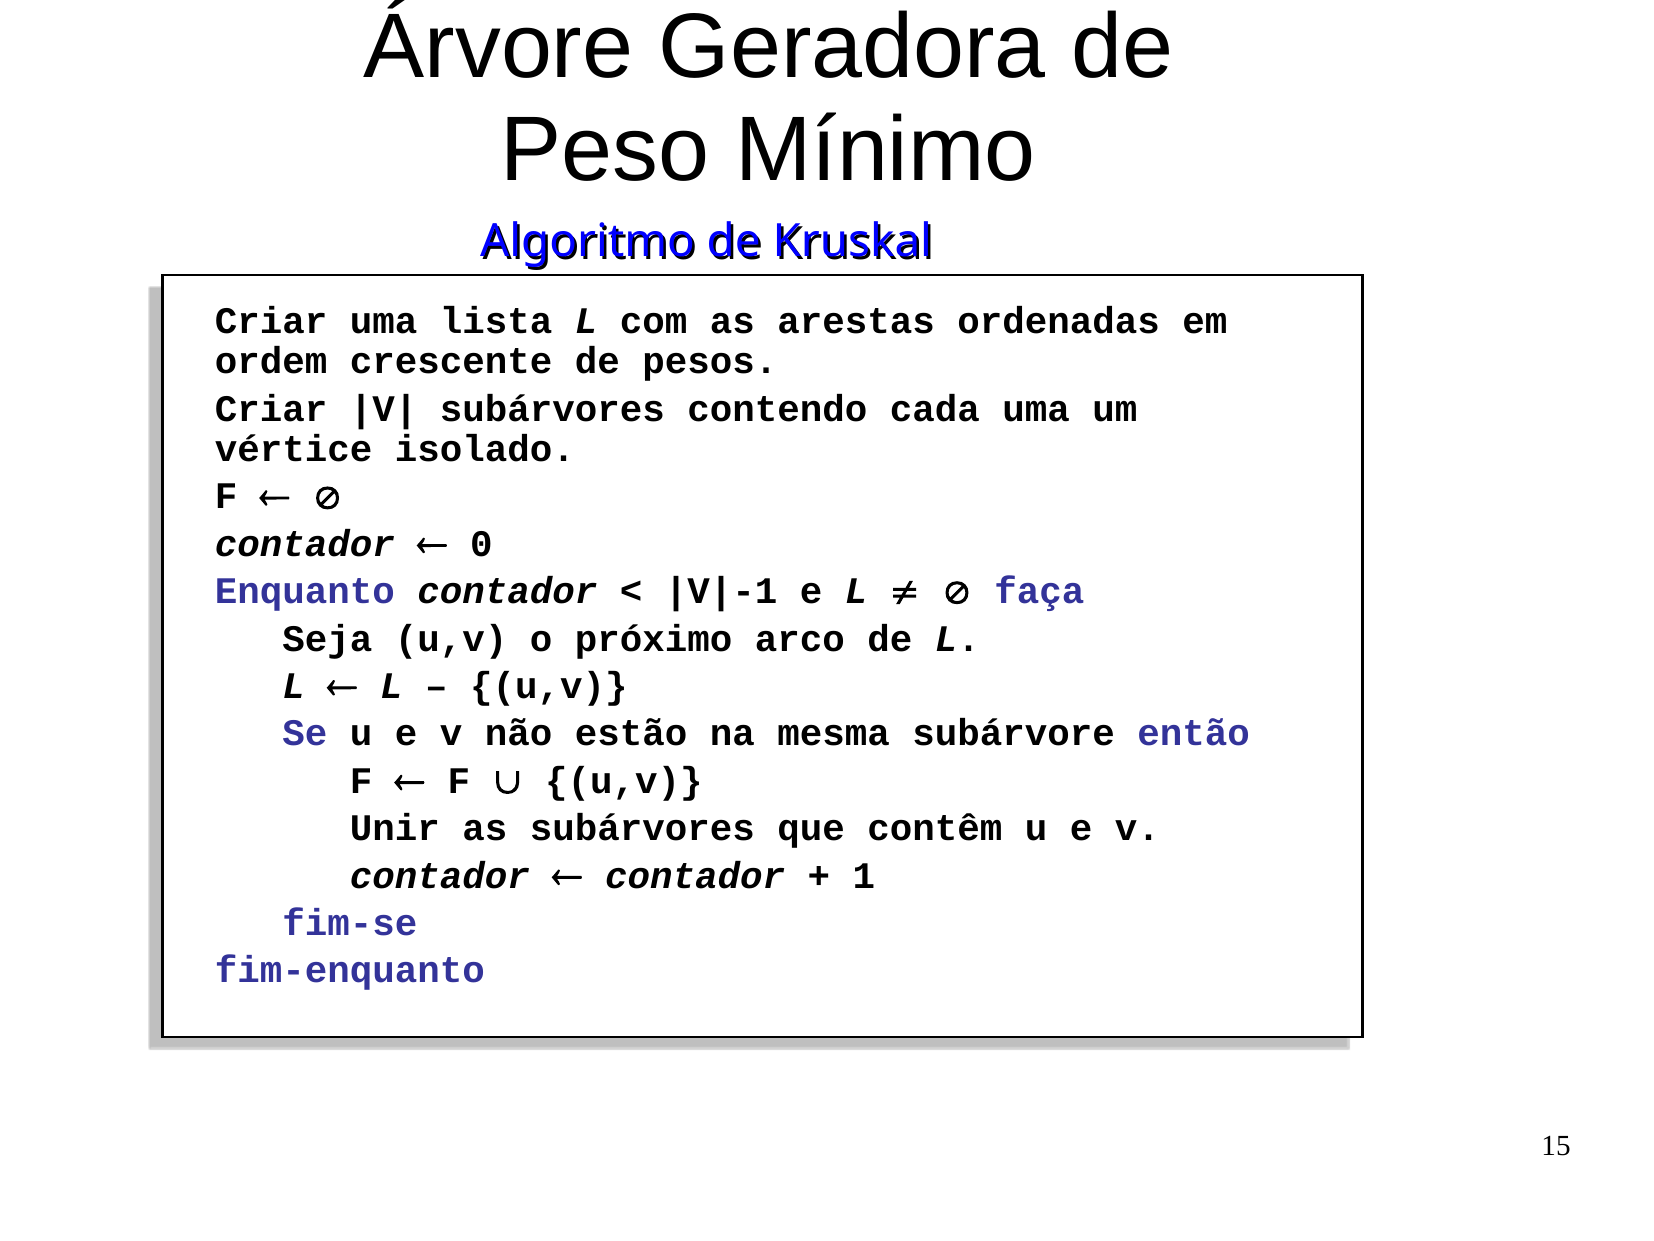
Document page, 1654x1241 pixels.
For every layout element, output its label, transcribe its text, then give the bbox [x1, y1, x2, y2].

title Árvore Geradora de Peso Mínimo [237, 0, 1300, 208]
text_box Criar uma lista L com as arestas ordenadas em ordem crescente de pesos. Criar |V| subárvores contendo cada uma um vértice isolado. F   contador  0 Enquanto contador < |V|-1 e L   faça Seja (u,v) o próximo arco de L. L  L – {(u,v)} Se u e v não estão na mesma subárvore então F  F  {(u,v)} Unir as subárvores que contêm u e v. contador  contador + 1 fim-se fim-enquanto [200, 294, 1326, 1000]
text_box Algoritmo de Kruskal [187, 200, 1226, 279]
text_box [162, 274, 1363, 1038]
